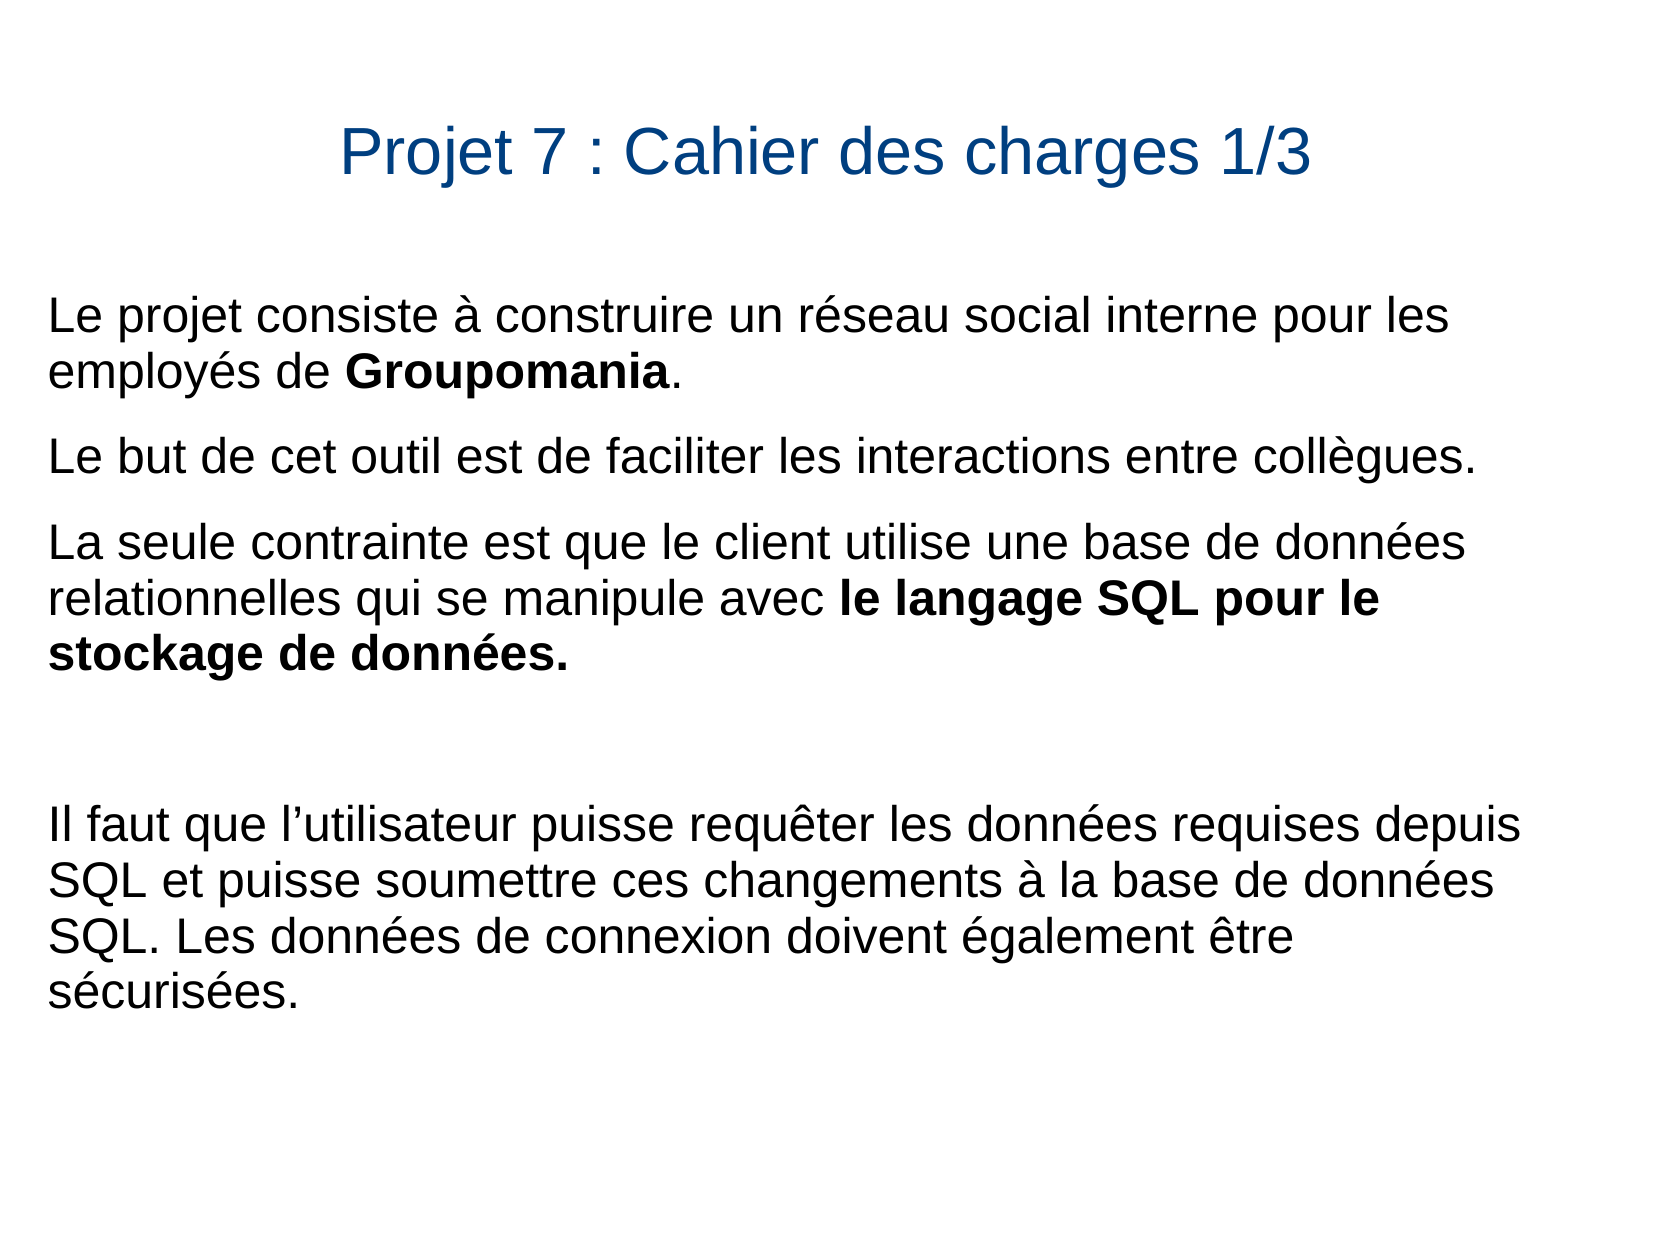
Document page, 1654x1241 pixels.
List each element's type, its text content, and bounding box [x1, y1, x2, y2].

list Le projet consiste à construire un réseau social interne pour les employés de Groupomania. Le but de cet outil est de faciliter les interactions entre collègues. La seule contrainte est que le client utilise une base de données relationnelles qui se manipule avec le langage SQL pour le stockage de données. Il faut que l’utilisateur puisse requêter les données requises depuis SQL et puisse soumettre ces changements à la base de données SQL. Les données de connexion doivent également être sécurisées. [47, 283, 1536, 1134]
title Projet 7 : Cahier des charges 1/3 [82, 49, 1571, 257]
